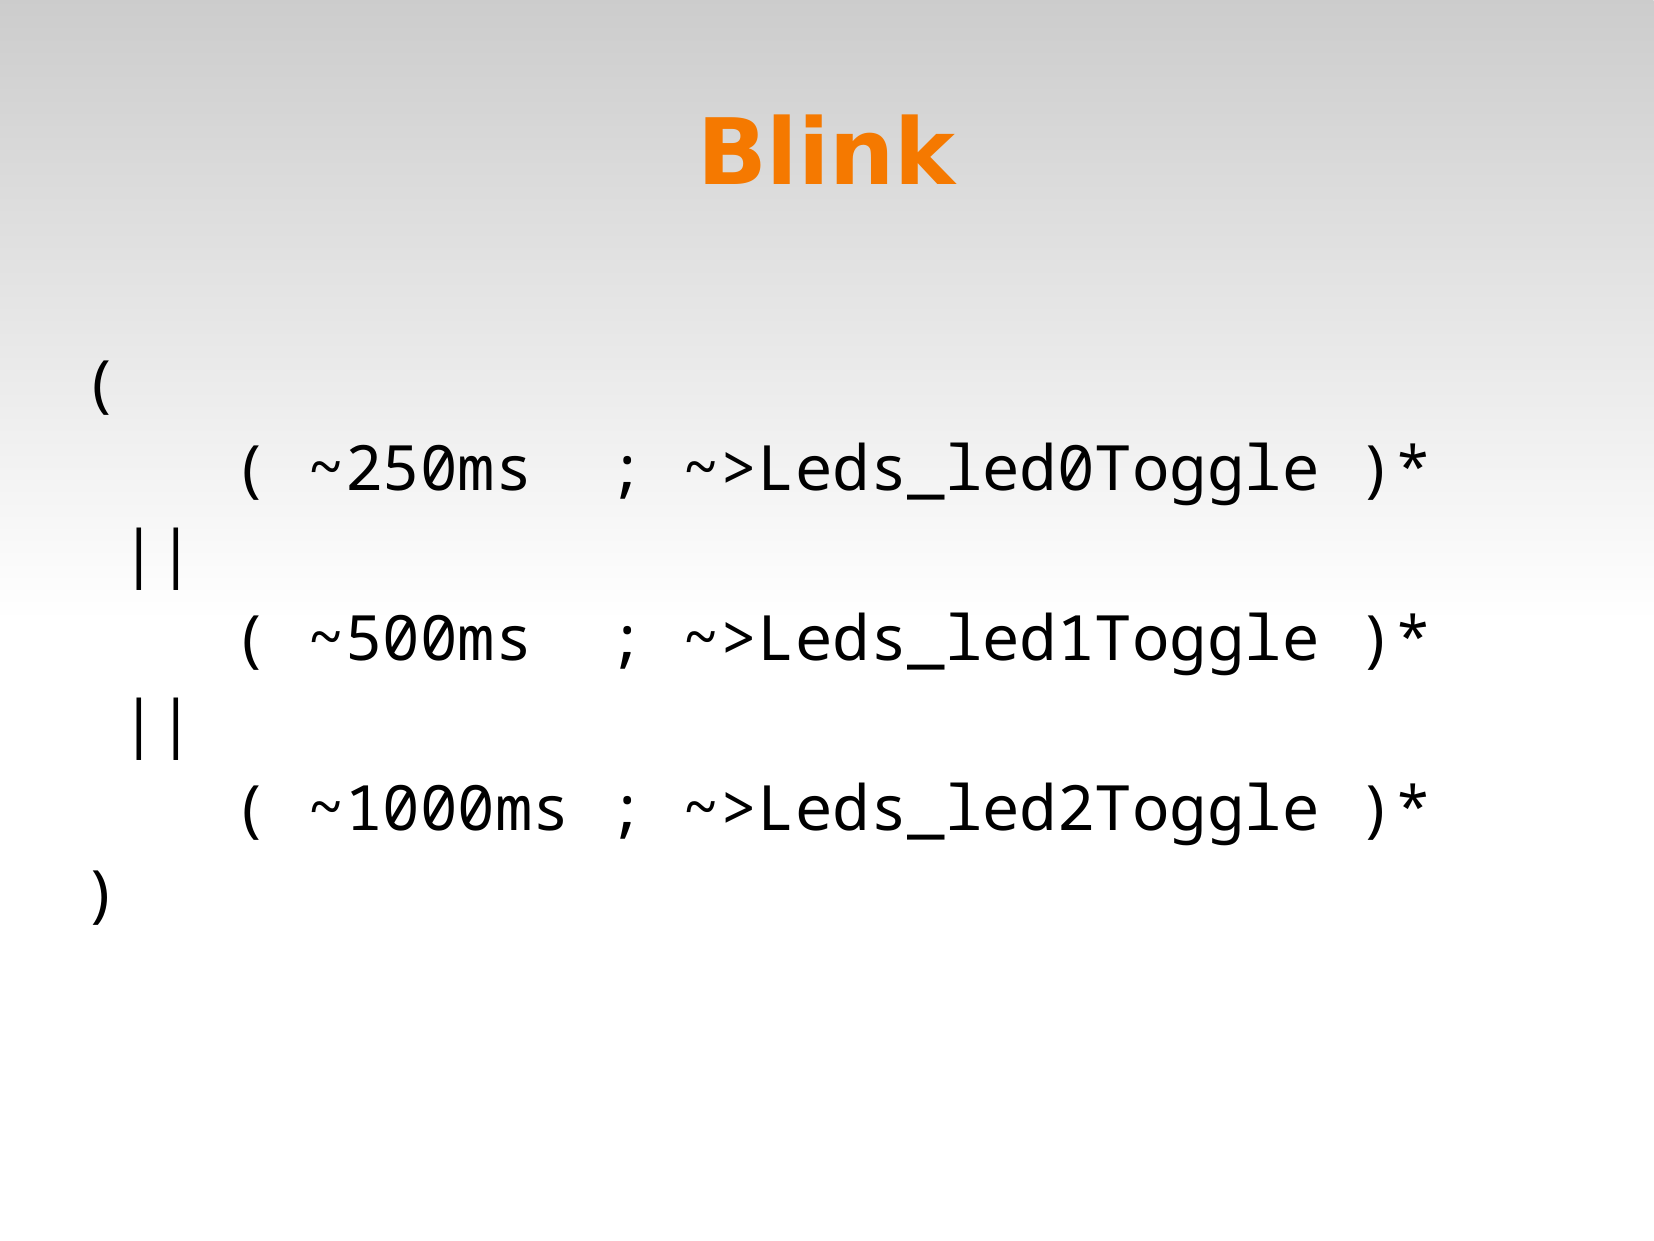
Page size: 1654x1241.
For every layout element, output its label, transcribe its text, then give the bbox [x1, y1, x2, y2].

title Blink [82, 49, 1571, 257]
subtitle ( ( ~250ms ; ~>Leds_led0Toggle )* || ( ~500ms ; ~>Leds_led1Toggle )* || ( ~1000ms ; ~>Leds_led2Toggle )* ) [82, 297, 1571, 976]
